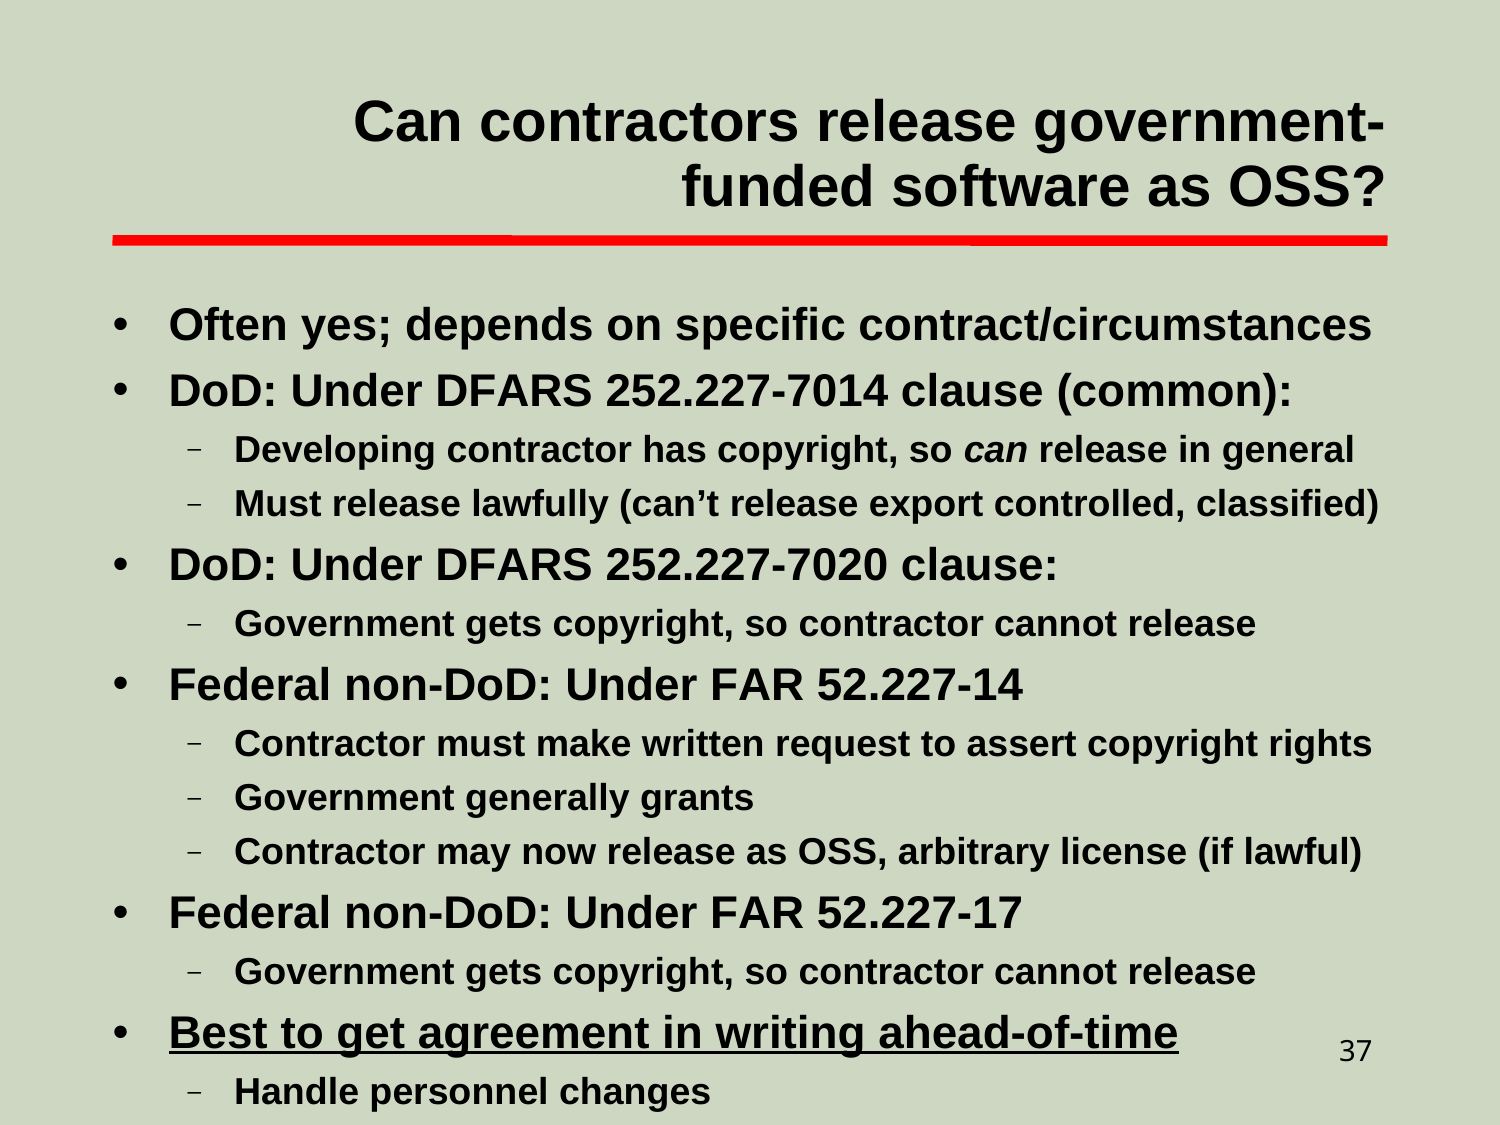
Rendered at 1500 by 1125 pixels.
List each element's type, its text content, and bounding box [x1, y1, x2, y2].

list Often yes; depends on specific contract/circumstances DoD: Under DFARS 252.227-7014 clause (common): Developing contractor has copyright, so can release in general Must release lawfully (can’t release export controlled, classified) DoD: Under DFARS 252.227-7020 clause: Government gets copyright, so contractor cannot release Federal non-DoD: Under FAR 52.227-14 Contractor must make written request to assert copyright rights Government generally grants Contractor may now release as OSS, arbitrary license (if lawful) Federal non-DoD: Under FAR 52.227-17 Government gets copyright, so contractor cannot release Best to get agreement in writing ahead-of-time Handle personnel changes [112, 299, 1388, 1114]
title Can contractors release government-funded software as OSS? [337, 85, 1388, 224]
